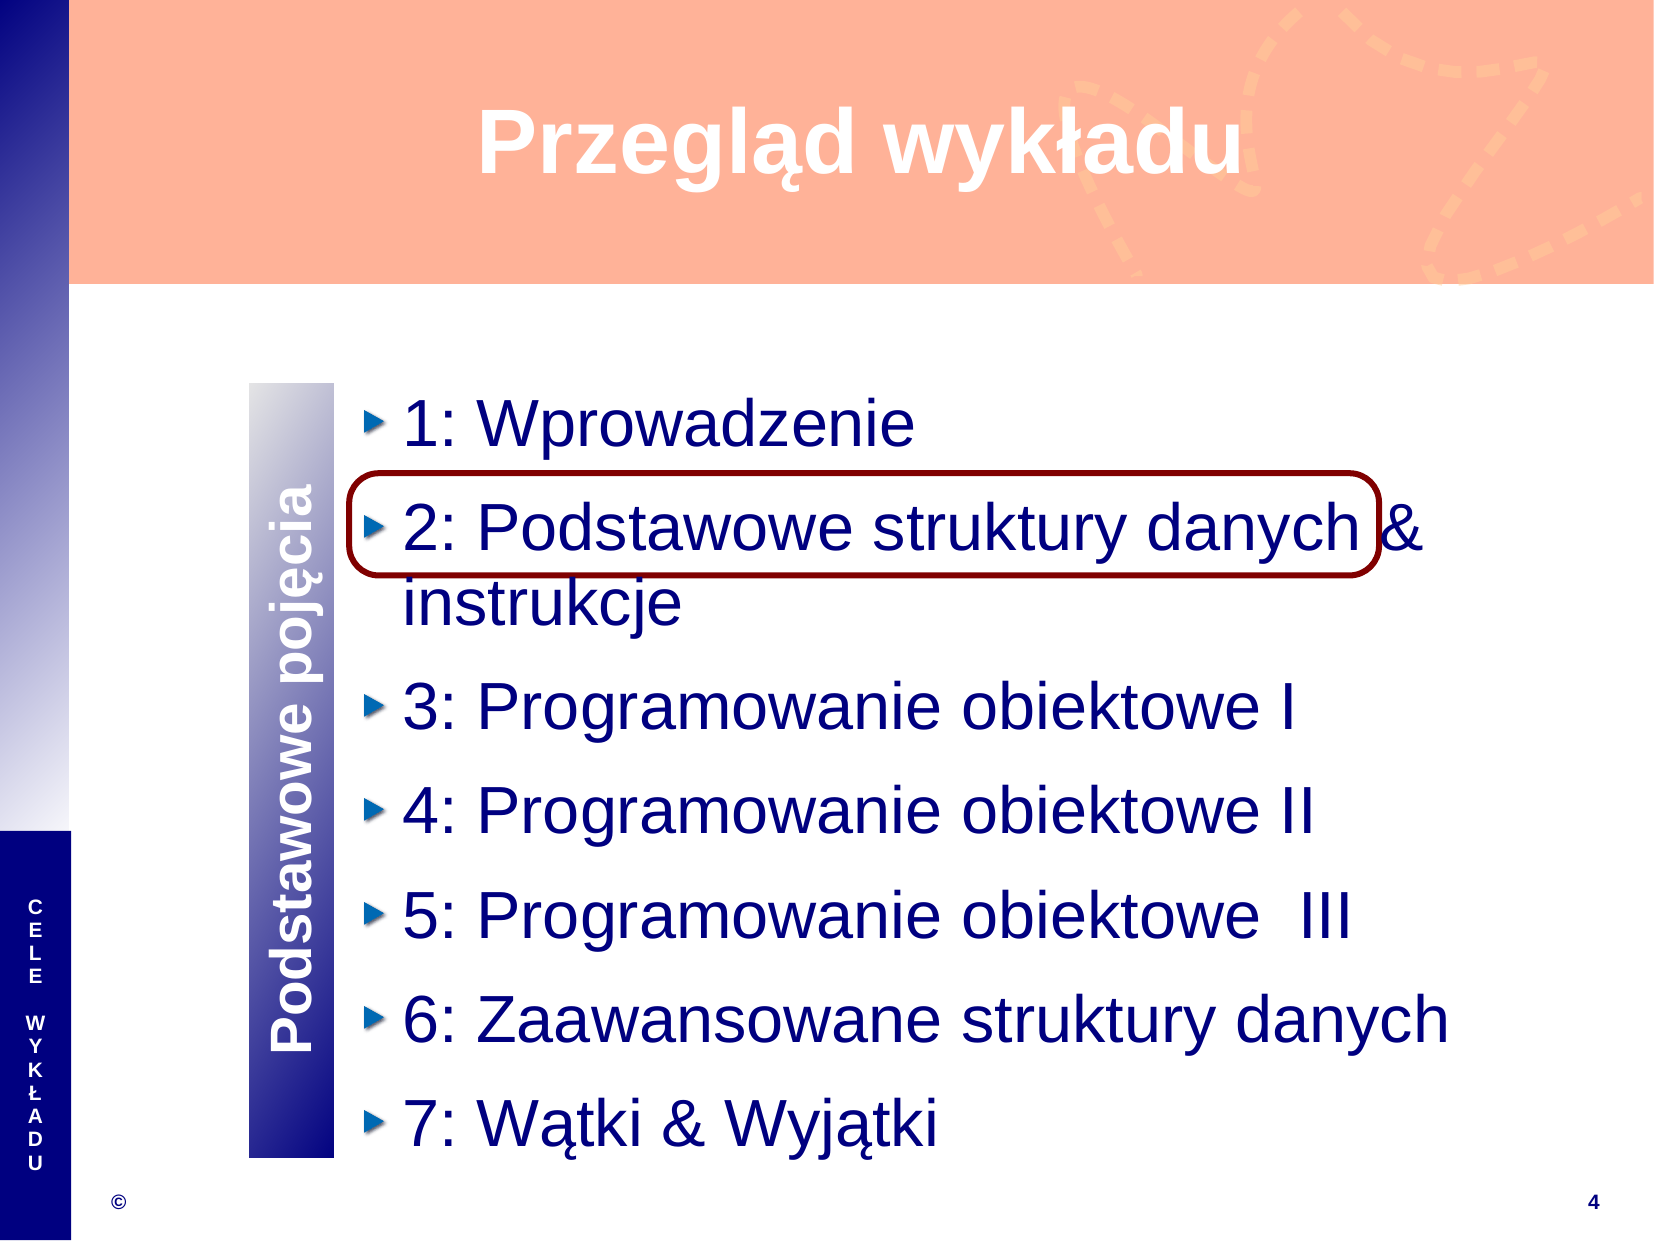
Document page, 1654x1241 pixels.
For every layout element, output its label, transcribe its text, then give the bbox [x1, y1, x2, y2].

title Przegląd wykładu [106, 37, 1617, 246]
text_box C E L E W Y K Ł A D U [0, 829, 71, 1241]
text_box Podstawowe pojęcia [249, 383, 334, 1158]
list 1: Wprowadzenie 2: Podstawowe struktury danych & instrukcje 3: Programowanie obiektowe I 4: Programowanie obiektowe II 5: Programowanie obiektowe III 6: Zaawansowane struktury danych 7: Wątki & Wyjątki [331, 386, 1556, 1185]
